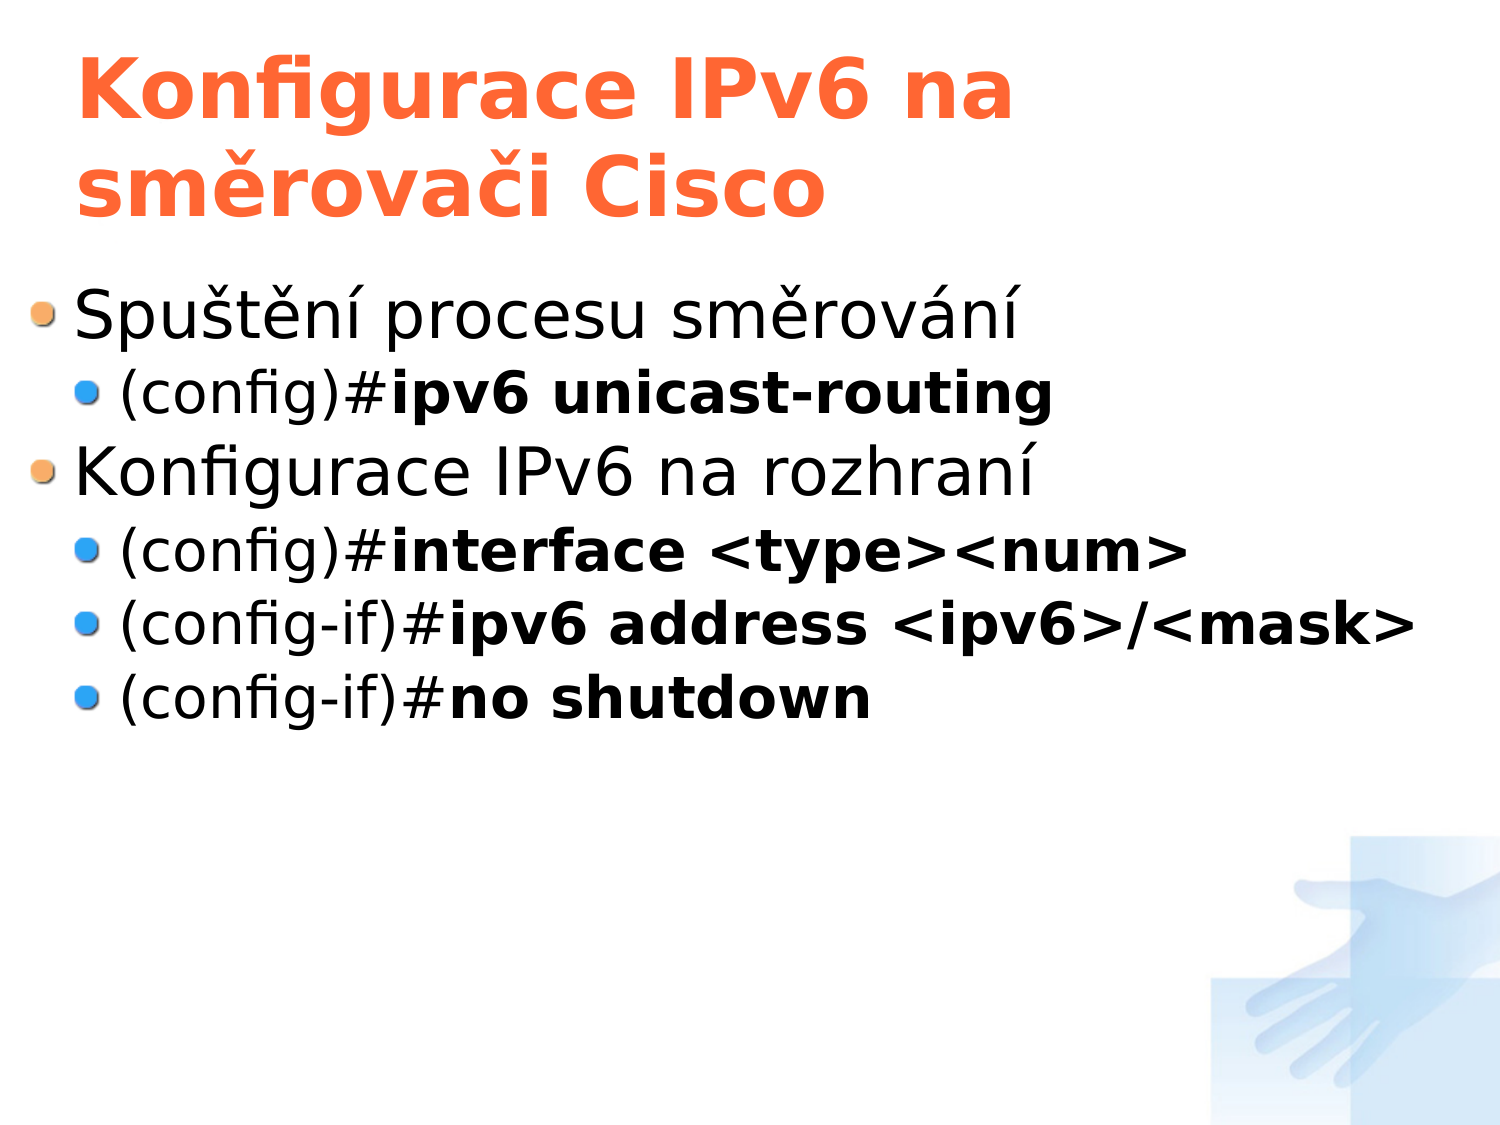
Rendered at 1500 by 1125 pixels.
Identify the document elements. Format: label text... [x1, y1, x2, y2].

picture [0, 0, 1500, 1125]
title Konfigurace IPv6 na směrovači Cisco [75, 28, 1426, 250]
list Spuštění procesu směrování (config)#ipv6 unicast-routing Konfigurace IPv6 na rozhraní (config)#interface <type><num> (config-if)#ipv6 address <ipv6>/<mask> (config-if)#no shutdown [29, 276, 1477, 1004]
